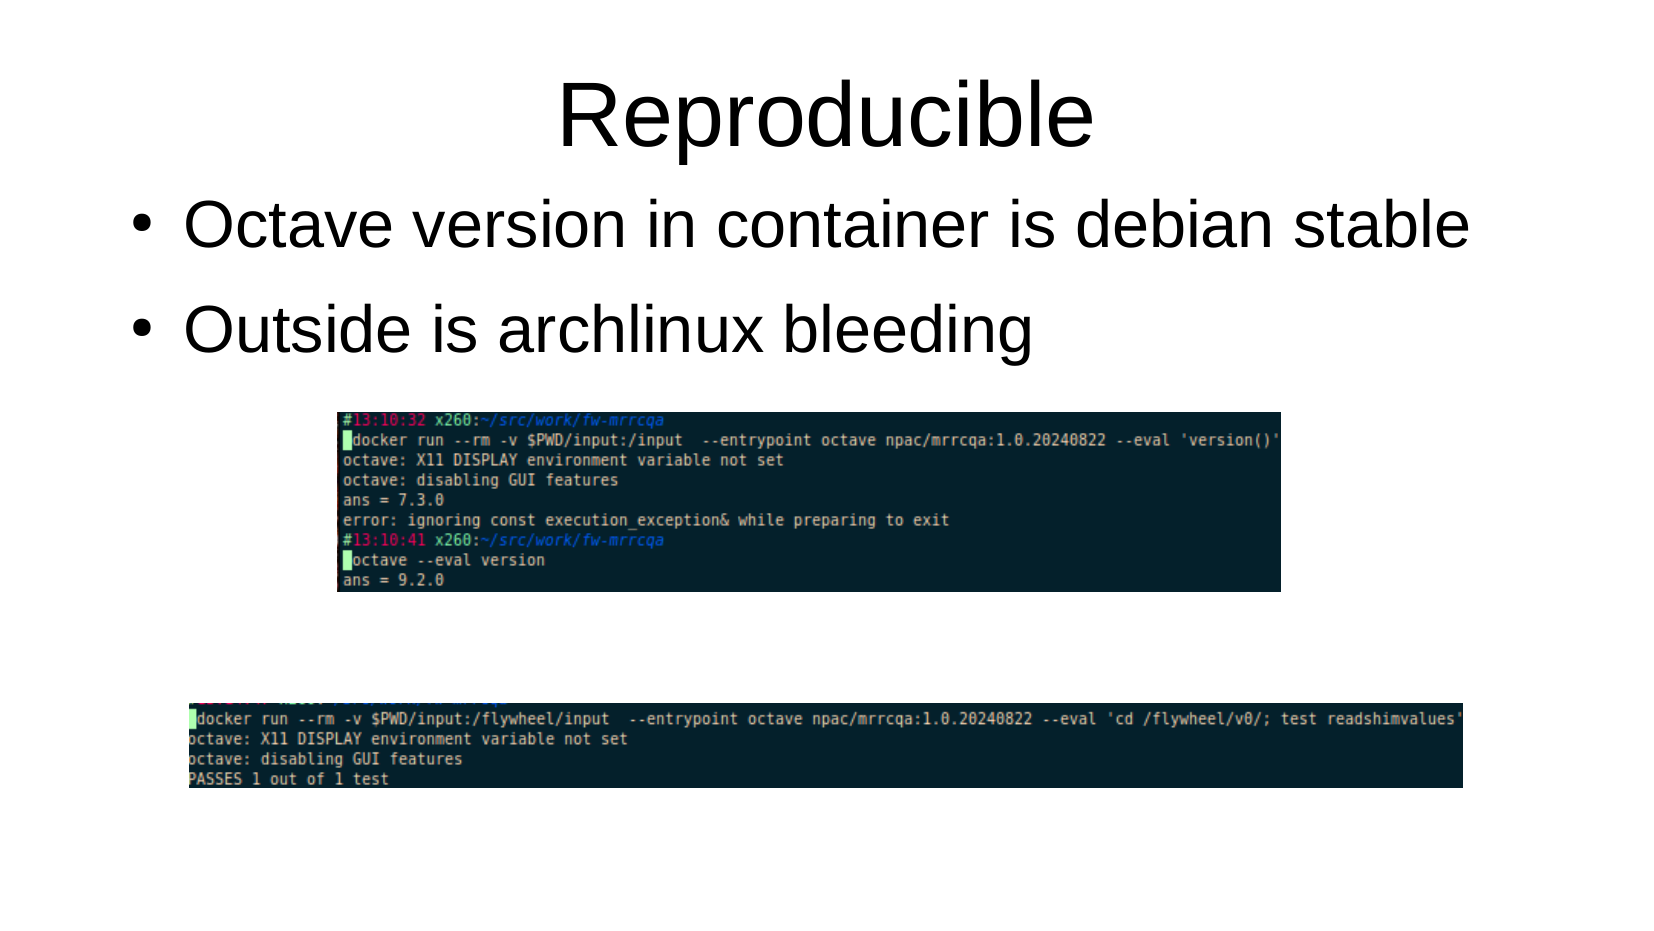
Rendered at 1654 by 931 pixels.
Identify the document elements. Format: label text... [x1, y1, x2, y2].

picture [189, 703, 1463, 788]
picture [337, 412, 1281, 592]
title Reproducible [82, 37, 1571, 193]
list Octave version in container is debian stable Outside is archlinux bleeding [112, 187, 1601, 727]
